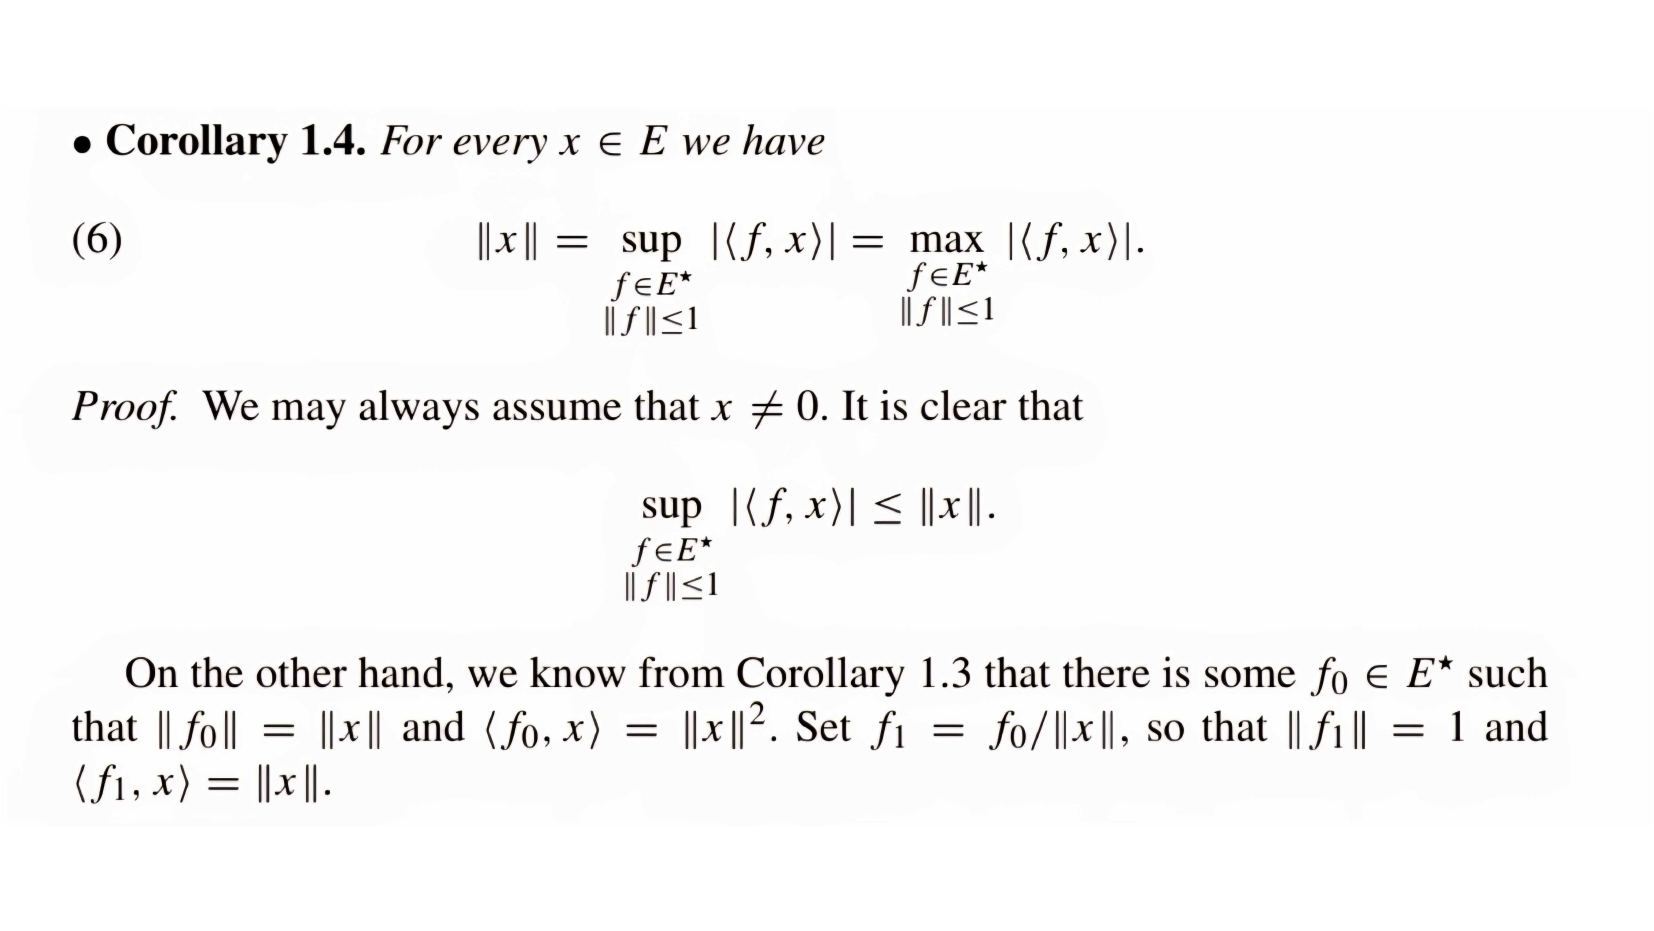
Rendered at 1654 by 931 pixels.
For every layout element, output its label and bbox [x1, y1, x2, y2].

picture [1, 106, 1654, 826]
